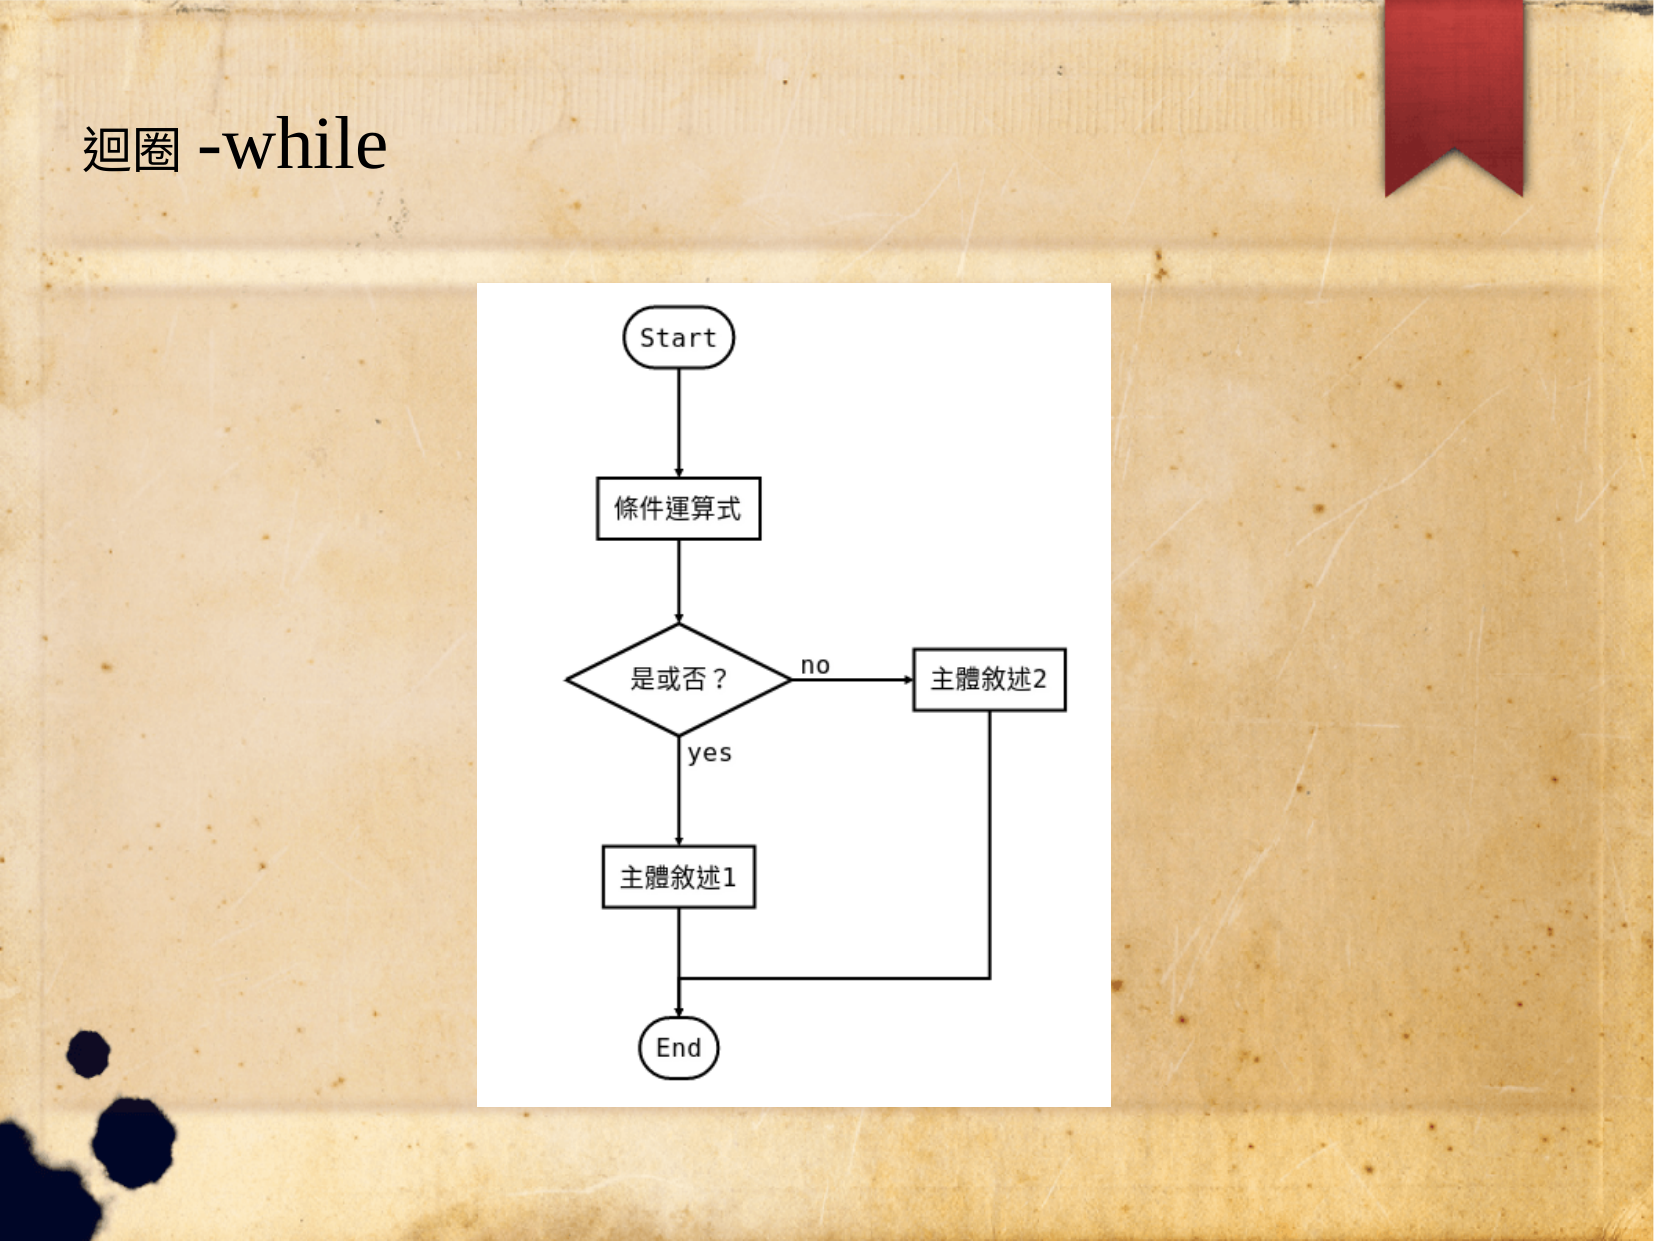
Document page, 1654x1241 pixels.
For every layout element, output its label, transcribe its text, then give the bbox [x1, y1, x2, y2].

picture [0, 0, 1654, 1241]
title 迴圈-while [82, 49, 1347, 237]
